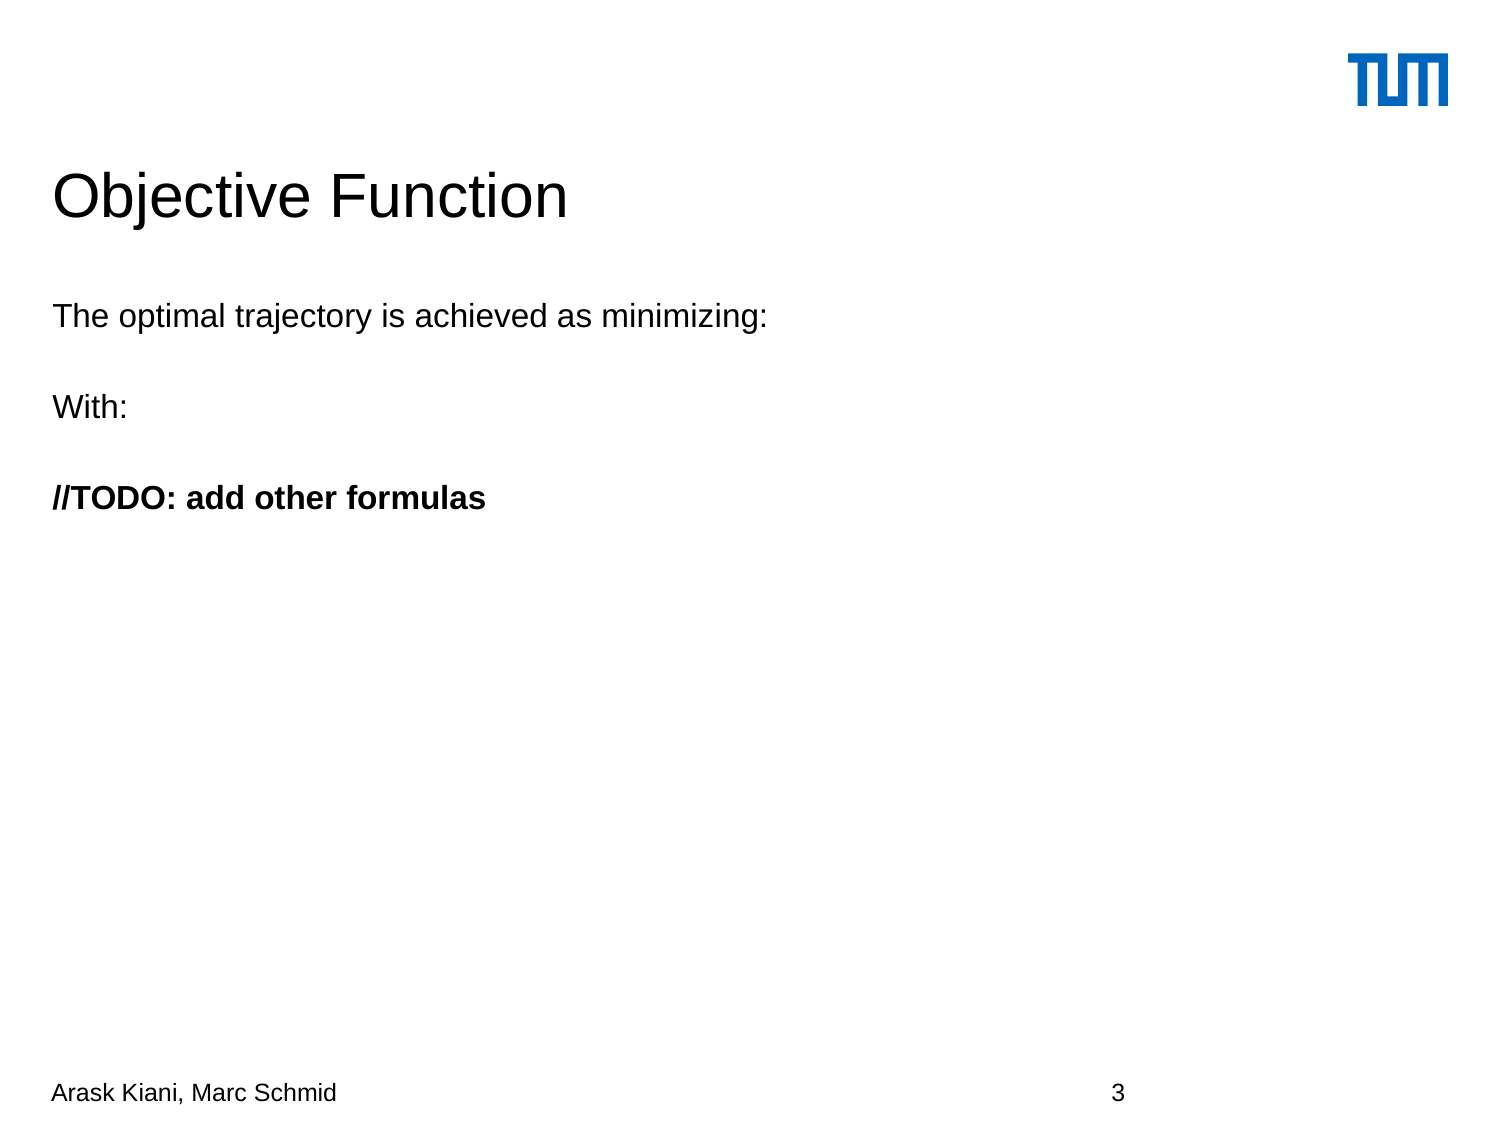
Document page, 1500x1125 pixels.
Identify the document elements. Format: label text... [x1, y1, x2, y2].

list The optimal trajectory is achieved as minimizing: With: //TODO: add other formulas [52, 289, 1449, 1060]
title Objective Function [52, 163, 1449, 231]
text_box ‹Nr.› [1112, 1061, 1448, 1122]
text_box Arask Kiani, Marc Schmid [51, 1061, 1112, 1122]
